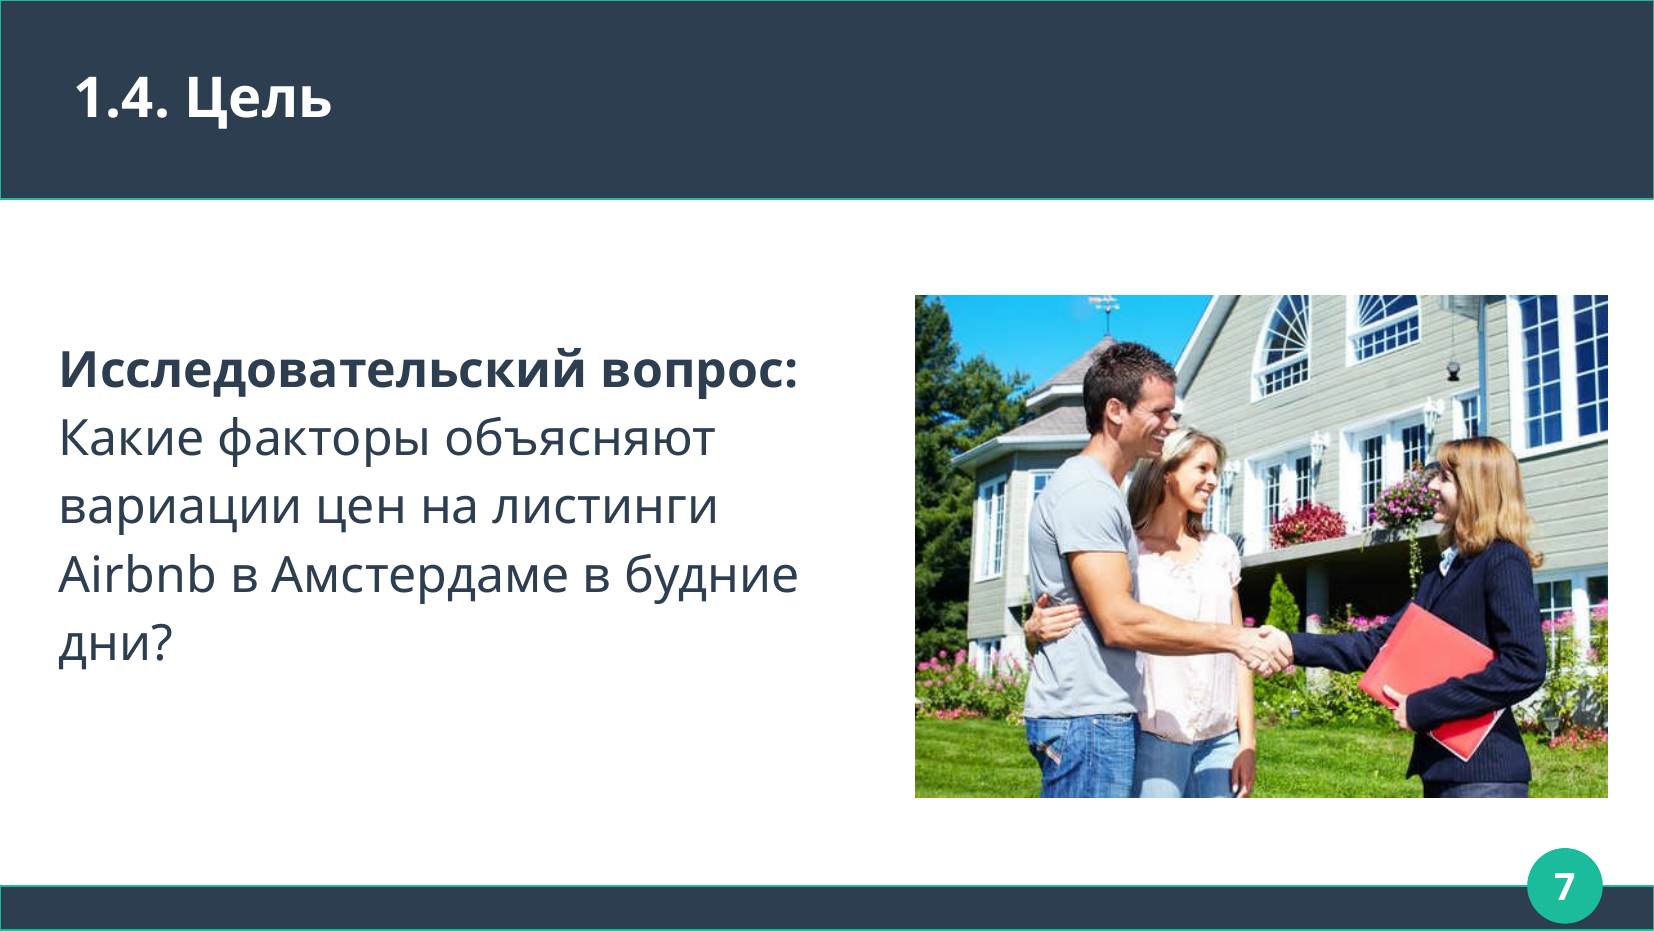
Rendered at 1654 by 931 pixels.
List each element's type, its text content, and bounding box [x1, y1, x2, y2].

title 1.4. Цель [59, 37, 1595, 156]
list Исследовательский вопрос: Какие факторы объясняют вариации цен на листинги Airbnb в Амстердаме в будние дни? [59, 243, 827, 864]
picture [915, 295, 1608, 798]
